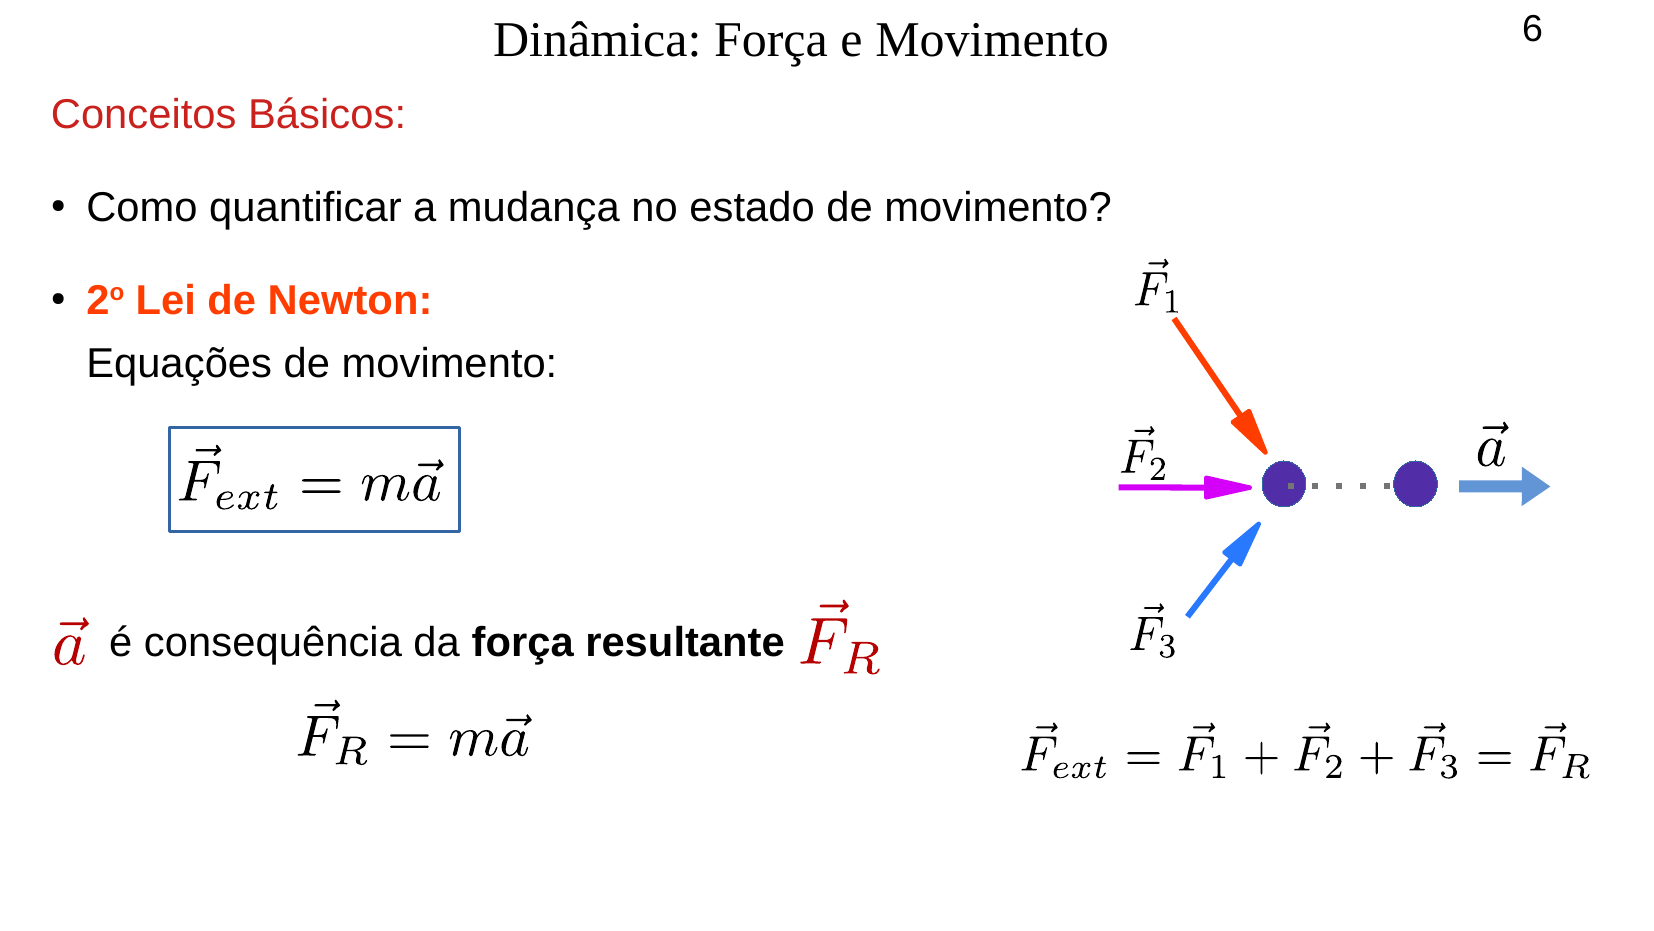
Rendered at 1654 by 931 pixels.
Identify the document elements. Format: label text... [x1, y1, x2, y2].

picture [1131, 256, 1180, 315]
text_box [1393, 460, 1438, 507]
picture [795, 596, 883, 677]
picture [293, 697, 535, 768]
text_box [1262, 460, 1306, 507]
picture [174, 442, 446, 512]
picture [45, 614, 92, 668]
text_box 12 [1507, 0, 1654, 71]
picture [1126, 601, 1177, 660]
picture [1117, 424, 1167, 482]
picture [1017, 720, 1592, 781]
text_box Dinâmica: Força e Movimento [478, 0, 1149, 82]
picture [1456, 419, 1553, 509]
text_box Conceitos Básicos: Como quantificar a mudança no estado de movimento? 2o Lei de Newton: Equações de movimento: é consequência da força resultante [36, 83, 1572, 673]
